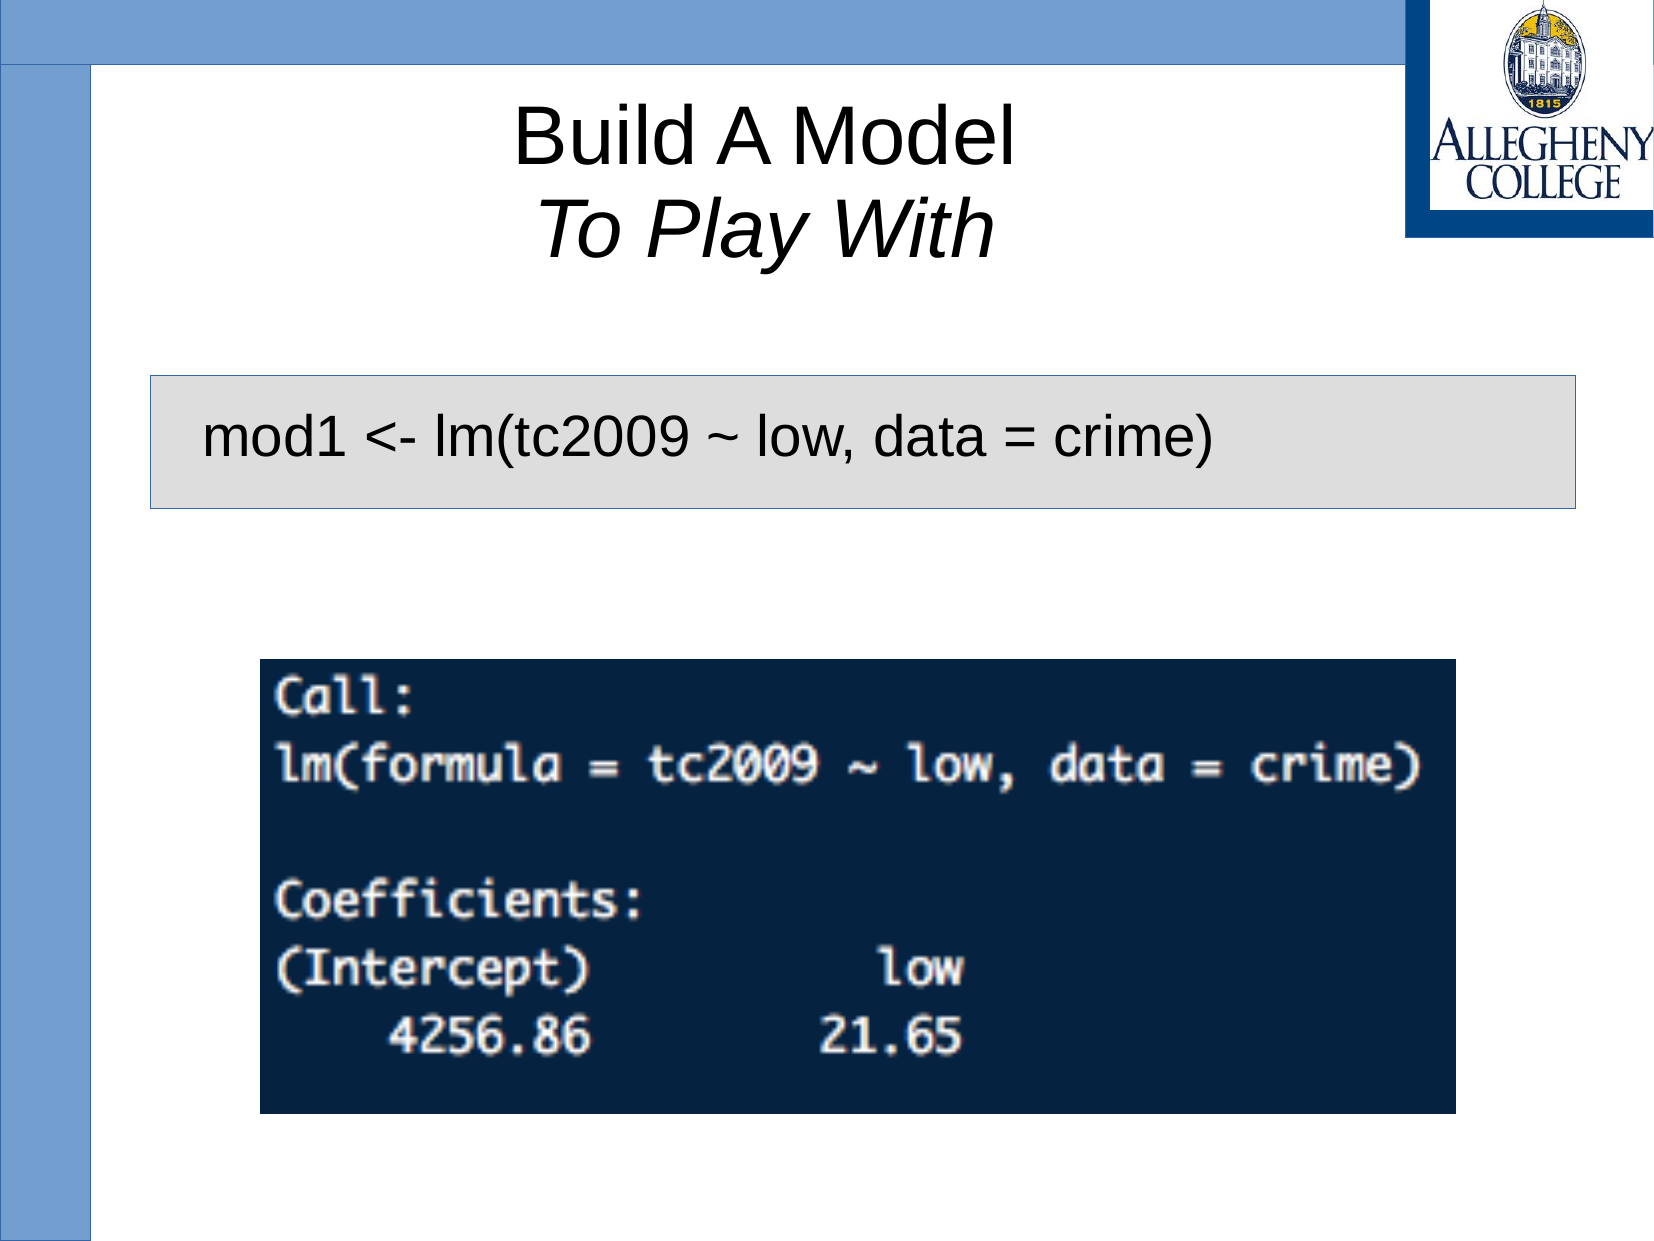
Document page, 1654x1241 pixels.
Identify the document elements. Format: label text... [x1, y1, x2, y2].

title Build A Model To Play With [118, 78, 1412, 287]
list mod1 <- lm(tc2009 ~ low, data = crime) [129, 401, 1619, 509]
text_box [150, 375, 1576, 401]
text_box [0, 0, 1654, 1241]
picture [1430, 0, 1654, 210]
picture [260, 659, 1456, 1114]
